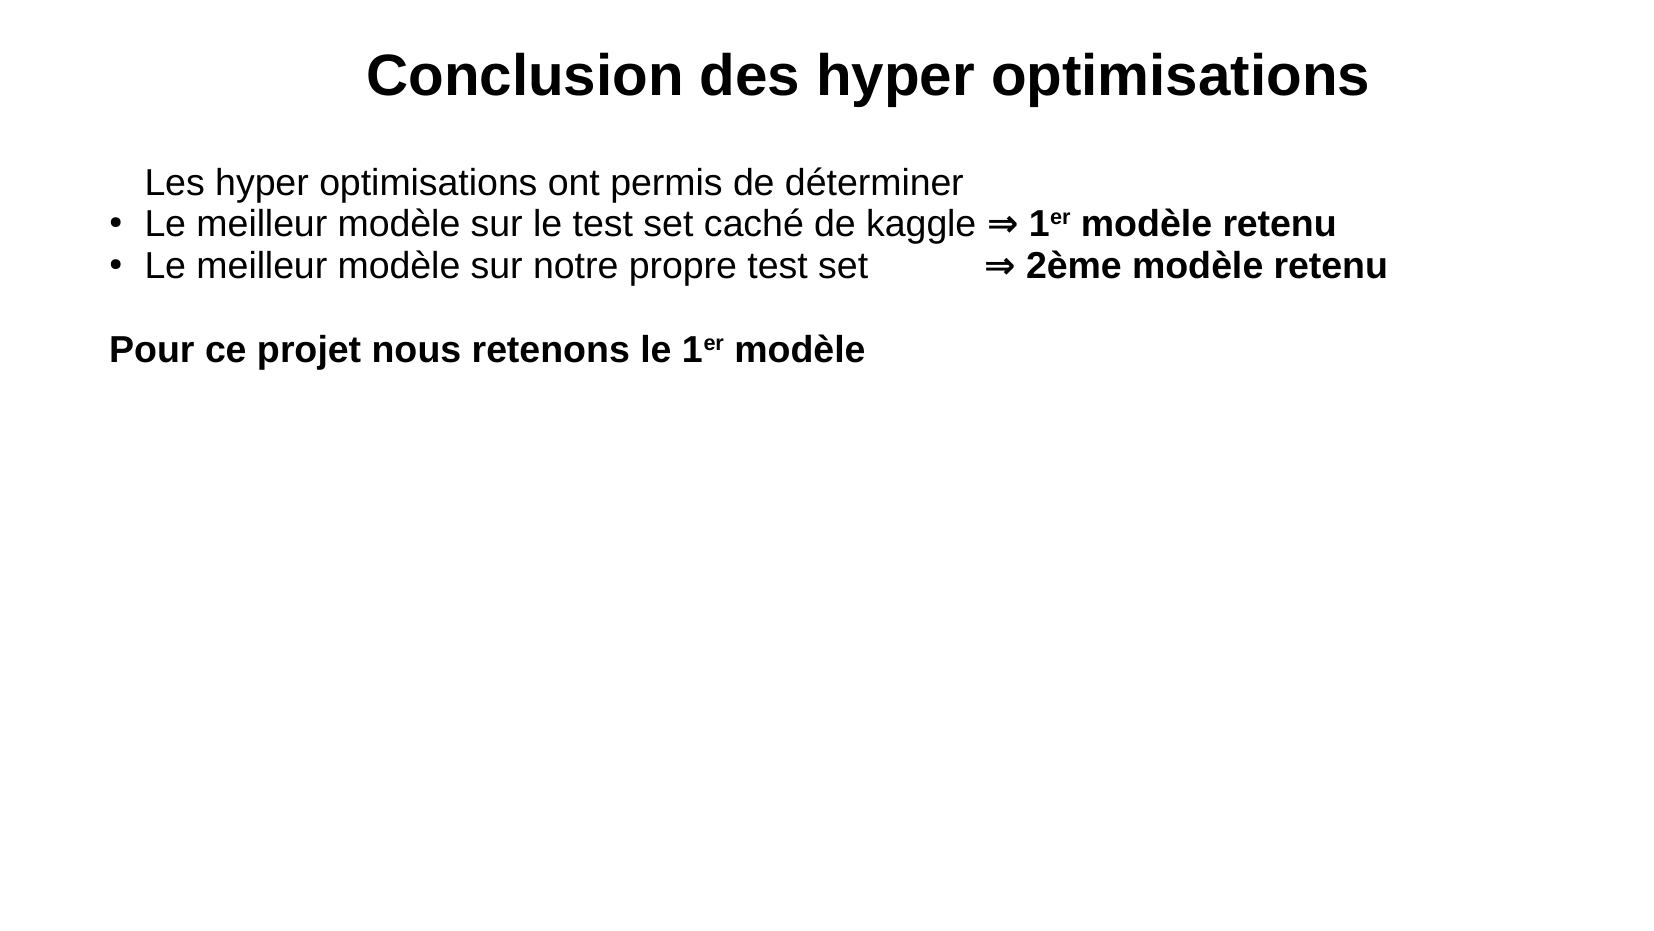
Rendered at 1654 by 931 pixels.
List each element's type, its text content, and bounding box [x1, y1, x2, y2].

text_box Les hyper optimisations ont permis de déterminer Le meilleur modèle sur le test set caché de kaggle ⇒ 1er modèle retenu Le meilleur modèle sur notre propre test set ⇒ 2ème modèle retenu Pour ce projet nous retenons le 1er modèle [94, 153, 1501, 463]
text_box Conclusion des hyper optimisations [352, 35, 1386, 116]
